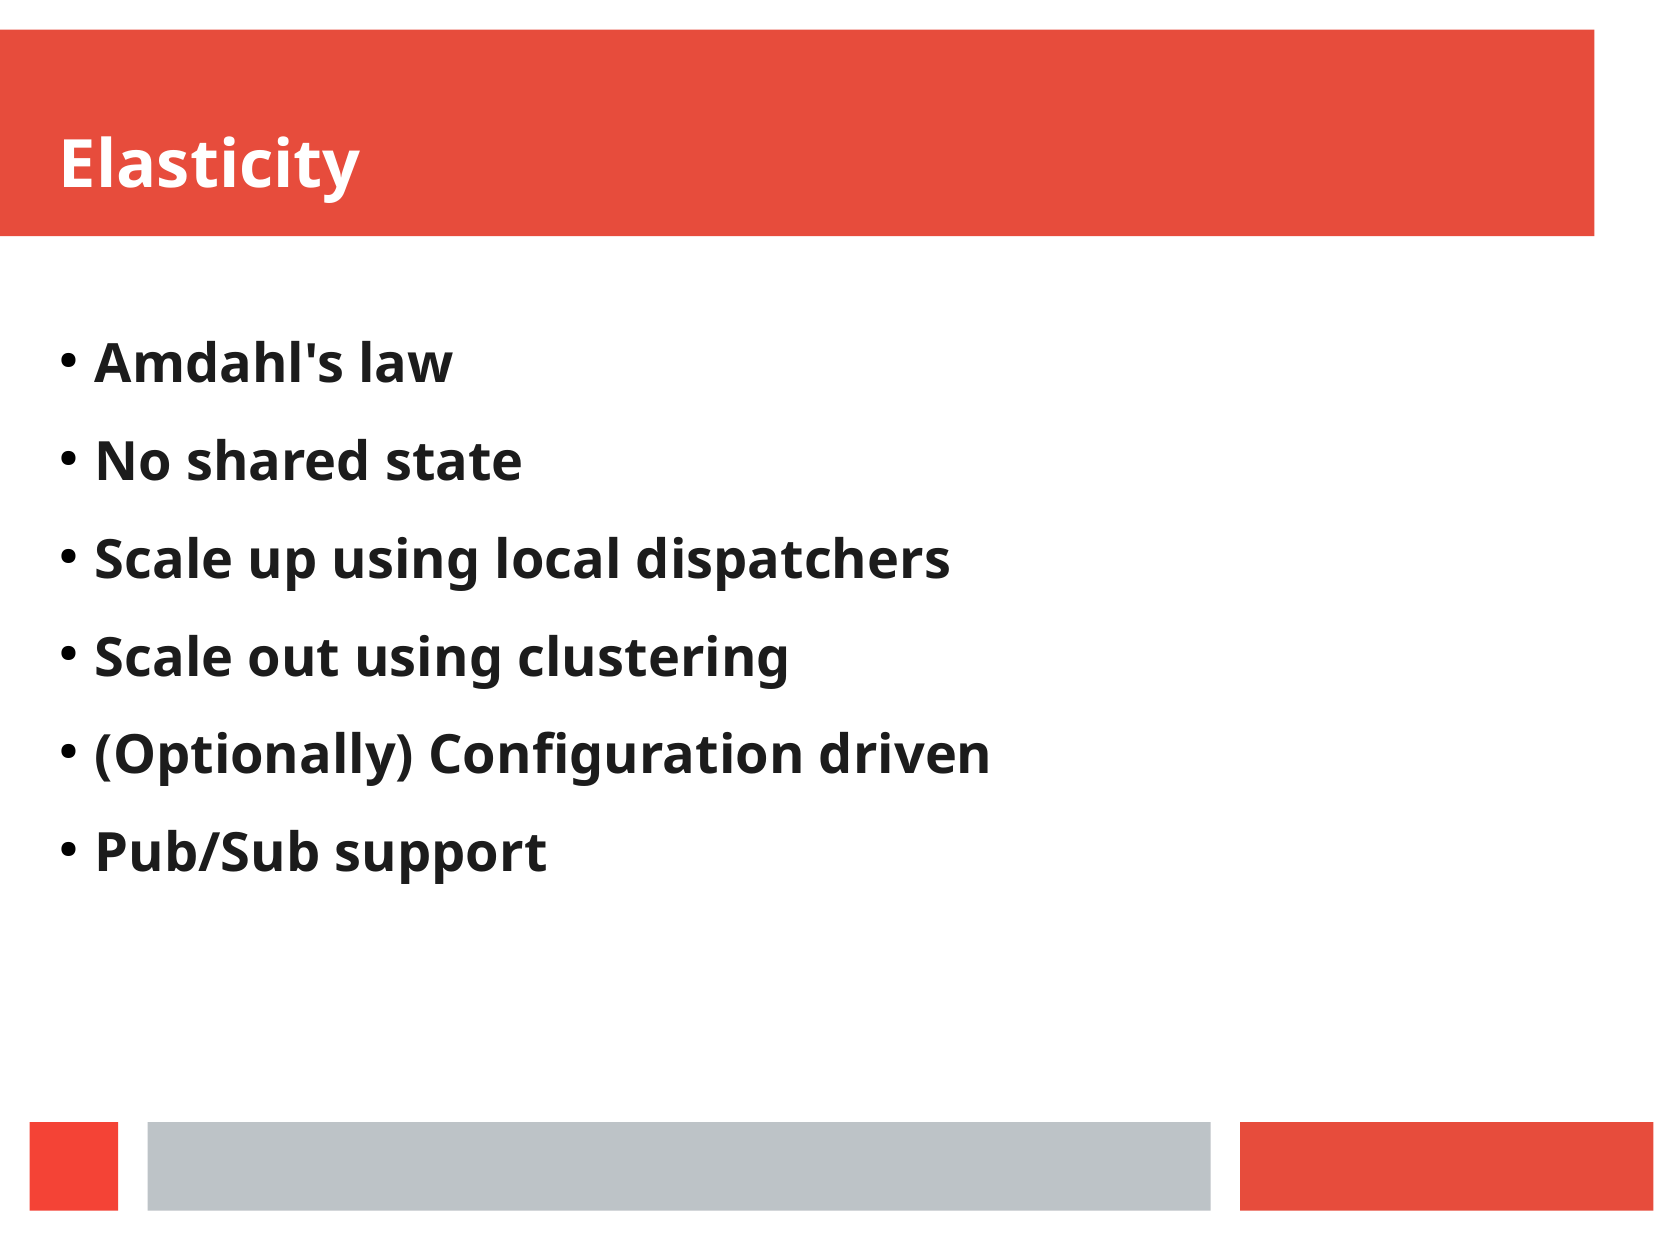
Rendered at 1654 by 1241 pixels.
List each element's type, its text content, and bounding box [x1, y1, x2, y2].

list Amdahl's law No shared state Scale up using local dispatchers Scale out using clustering (Optionally) Configuration driven Pub/Sub support [59, 324, 1565, 1093]
title Elasticity [59, 59, 1595, 207]
